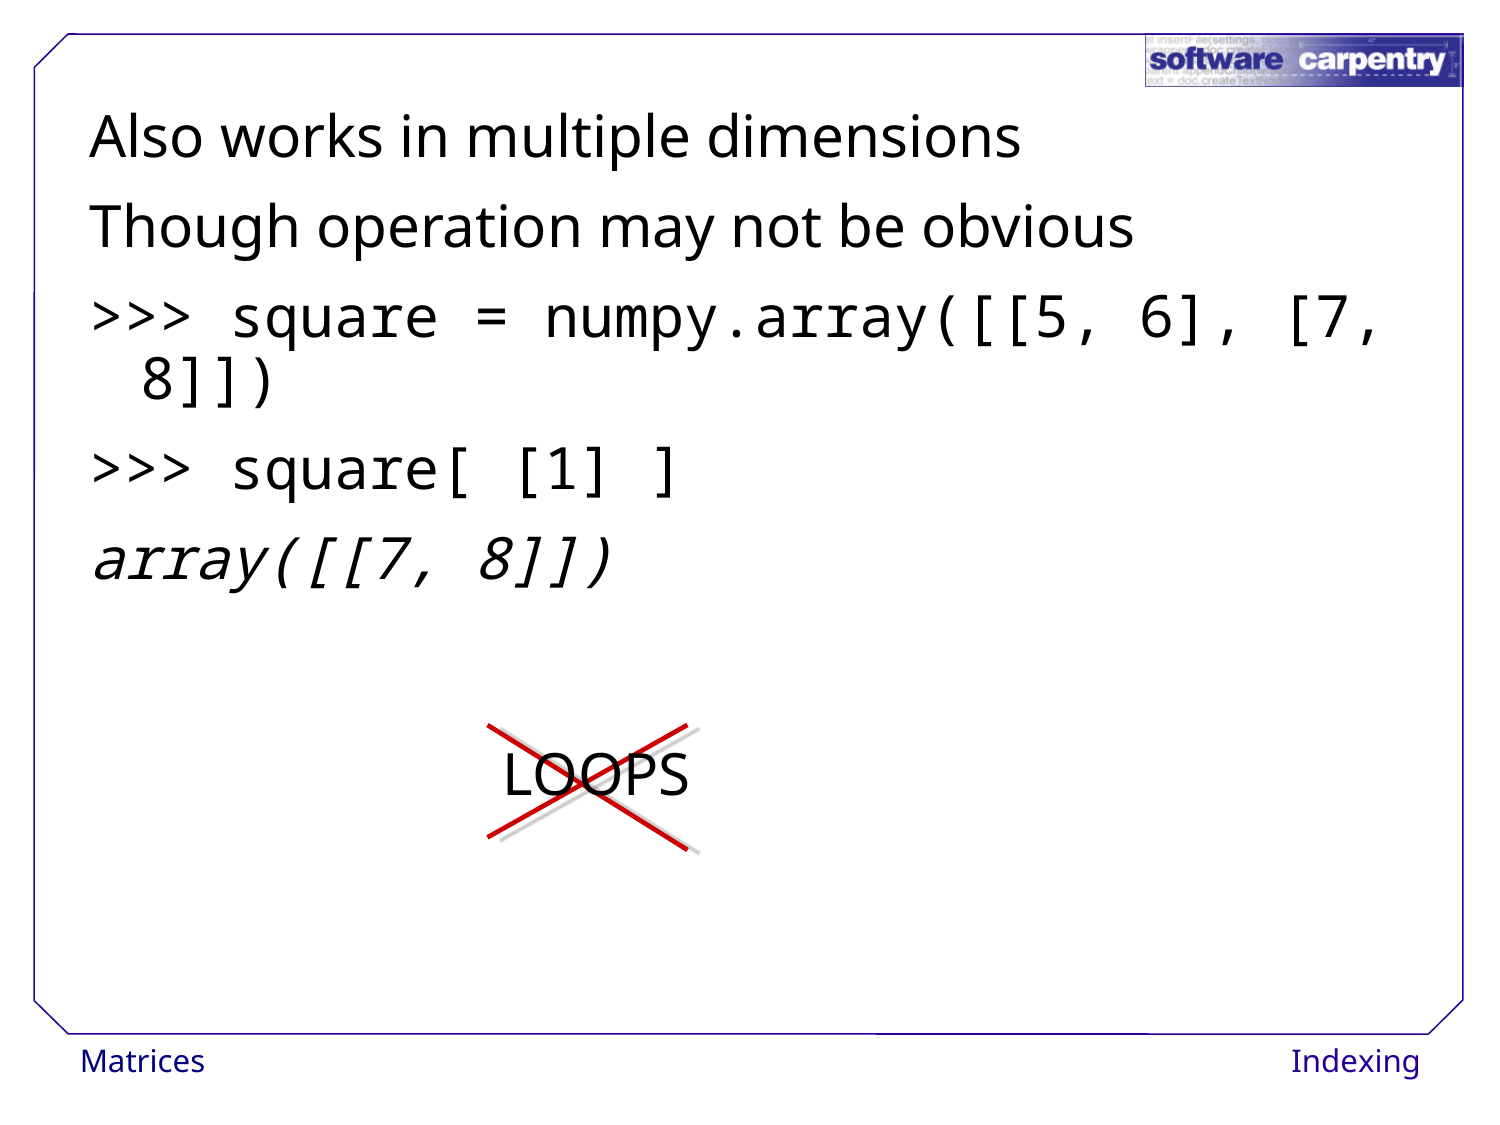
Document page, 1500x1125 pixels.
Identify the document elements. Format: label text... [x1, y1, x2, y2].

picture [1145, 33, 1464, 87]
list Also works in multiple dimensions Though operation may not be obvious >>> square = numpy.array([[5, 6], [7, 8]]) >>> square[ [1] ] array([[7, 8]]) [75, 99, 1426, 676]
text_box LOOPS [487, 737, 726, 838]
